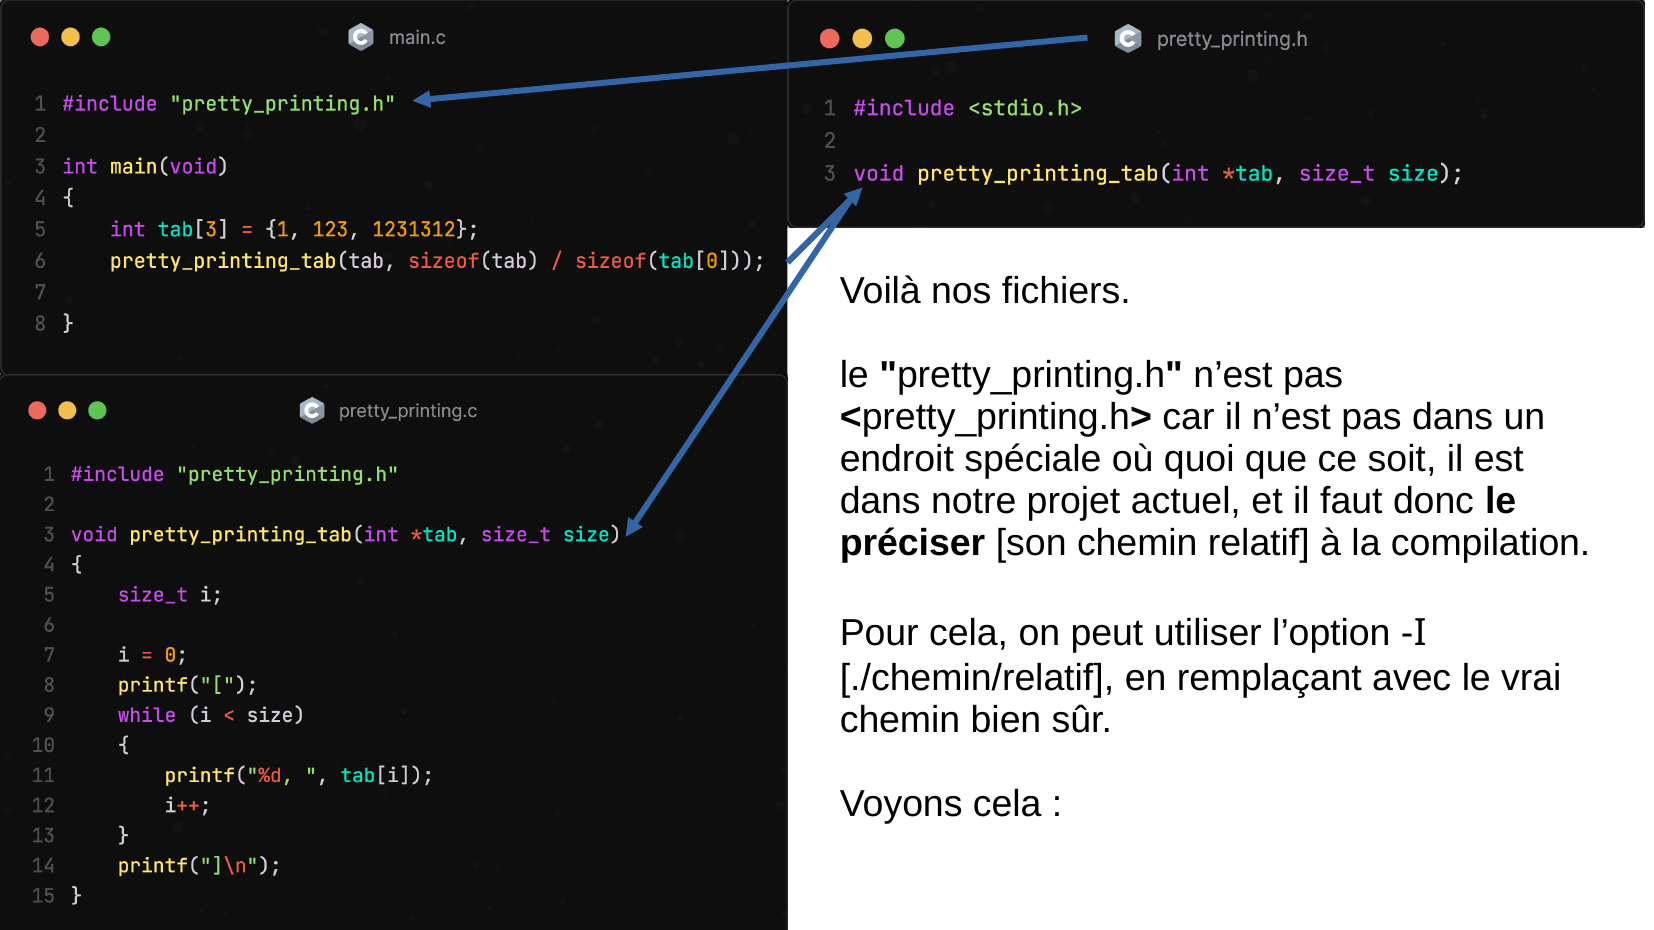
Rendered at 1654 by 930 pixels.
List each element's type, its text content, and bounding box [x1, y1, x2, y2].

text_box Voilà nos fichiers. le "pretty_printing.h" n’est pas <pretty_printing.h> car il n’est pas dans un endroit spéciale où quoi que ce soit, il est dans notre projet actuel, et il faut donc le préciser [son chemin relatif] à la compilation. Pour cela, on peut utiliser l’option -I [./chemin/relatif], en remplaçant avec le vrai chemin bien sûr. Voyons cela : [825, 262, 1613, 901]
picture [0, 0, 1645, 930]
